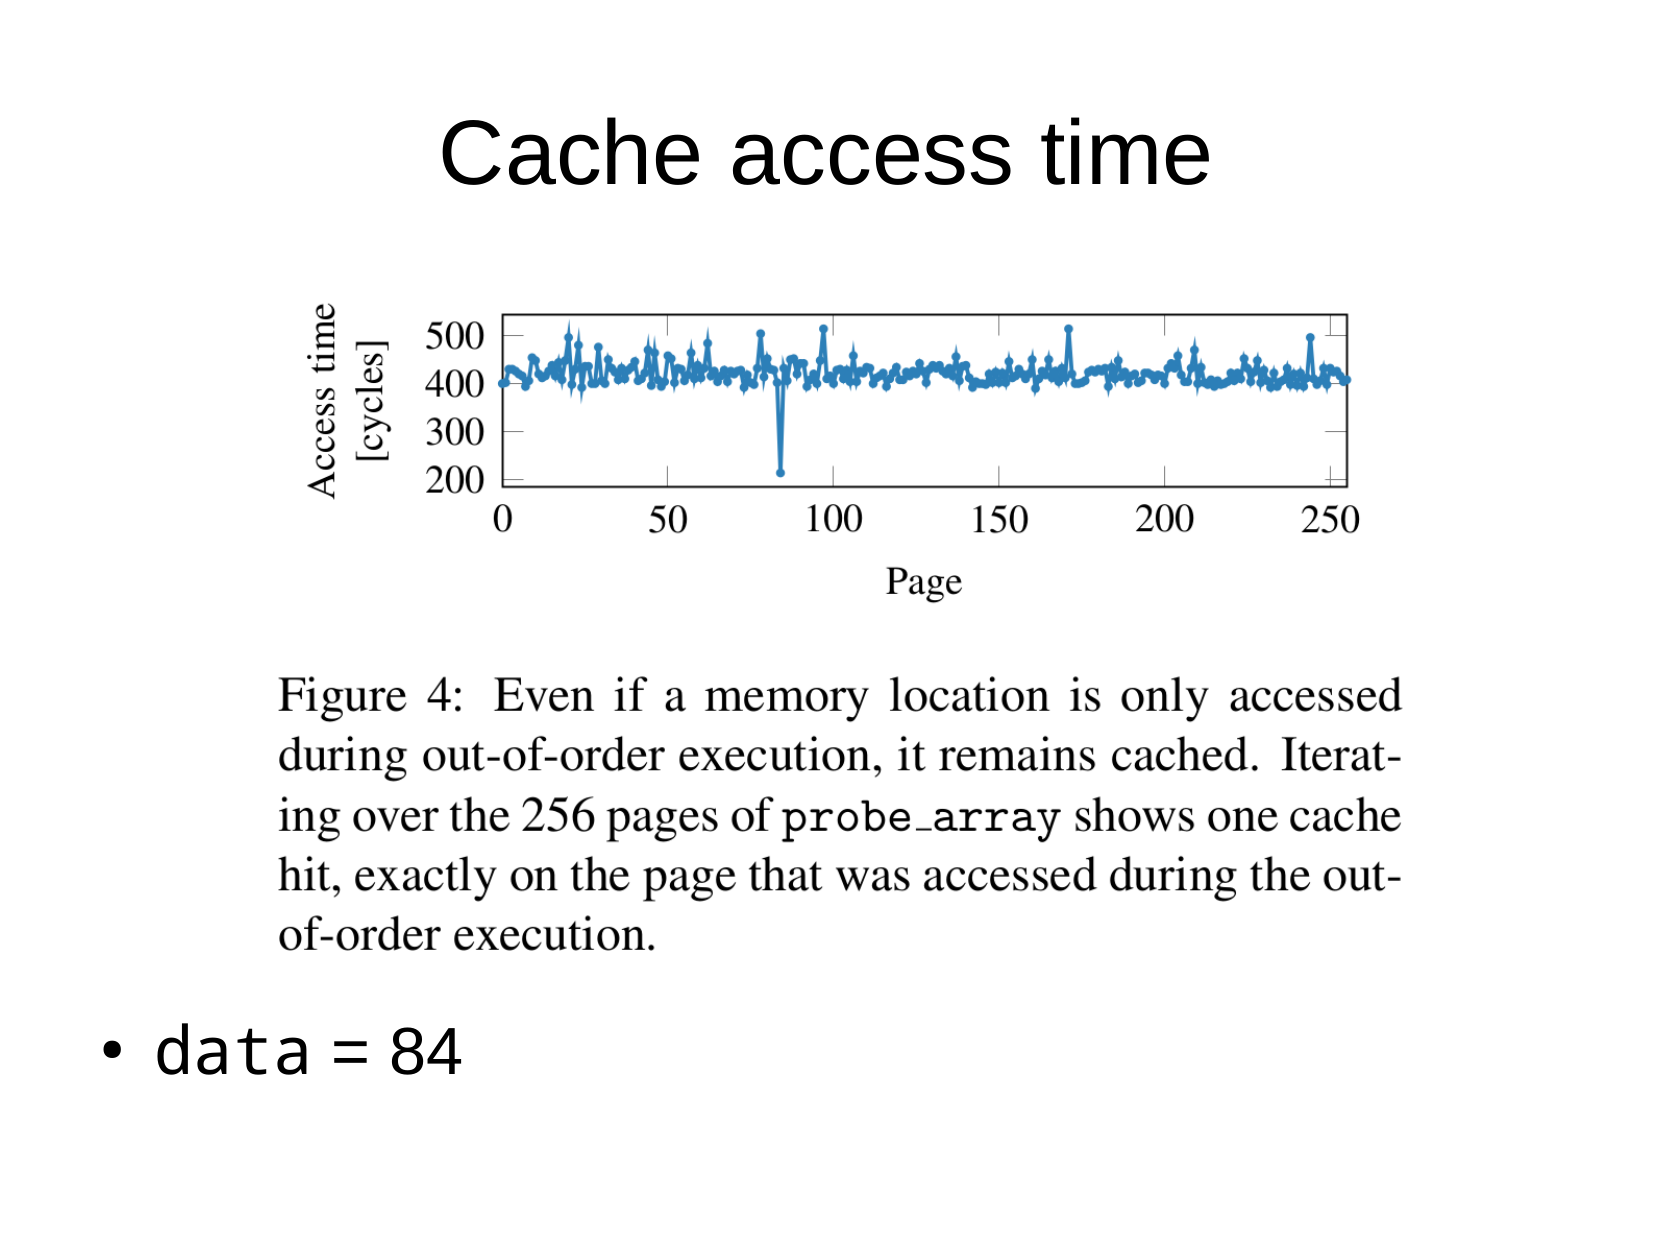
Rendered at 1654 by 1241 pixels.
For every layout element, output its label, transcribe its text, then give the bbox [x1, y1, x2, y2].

title Cache access time [82, 49, 1571, 257]
picture [227, 239, 1432, 1002]
list data = 84 [82, 1012, 1571, 1163]
